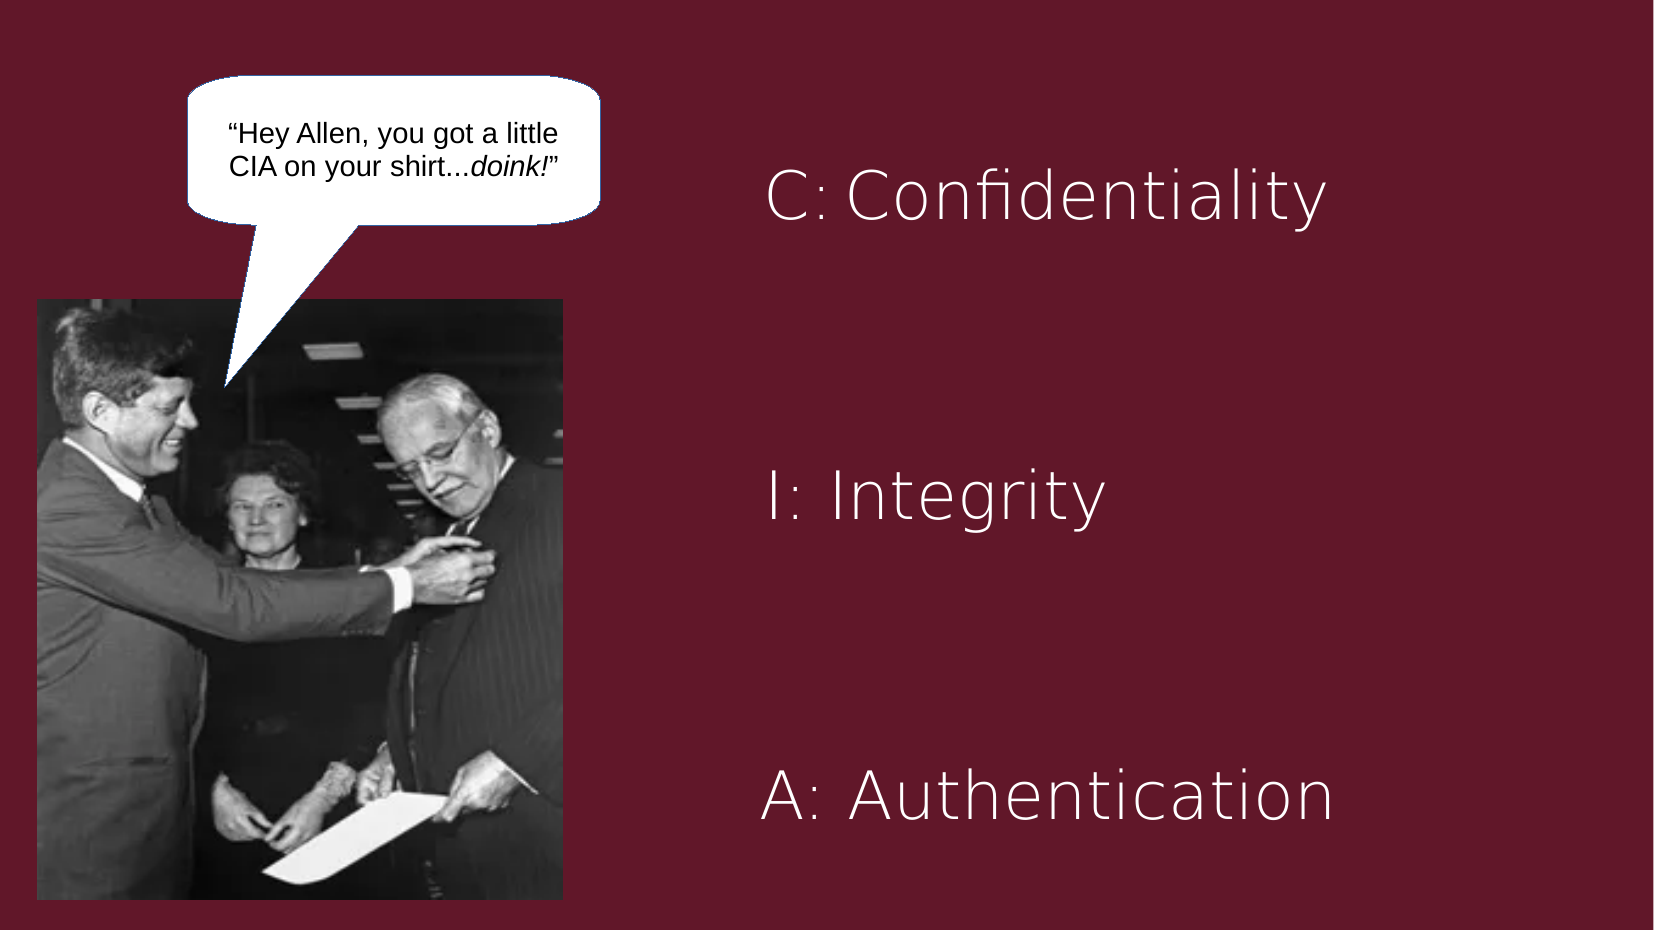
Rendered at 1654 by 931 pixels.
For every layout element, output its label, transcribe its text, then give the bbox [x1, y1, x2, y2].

text_box “Hey Allen, you got a little CIA on your shirt...doink!” [187, 75, 601, 388]
text_box I: Integrity [750, 450, 1351, 543]
text_box C: Confidentiality [749, 150, 1500, 243]
picture [37, 299, 563, 901]
text_box A: Authentication [744, 750, 1420, 921]
